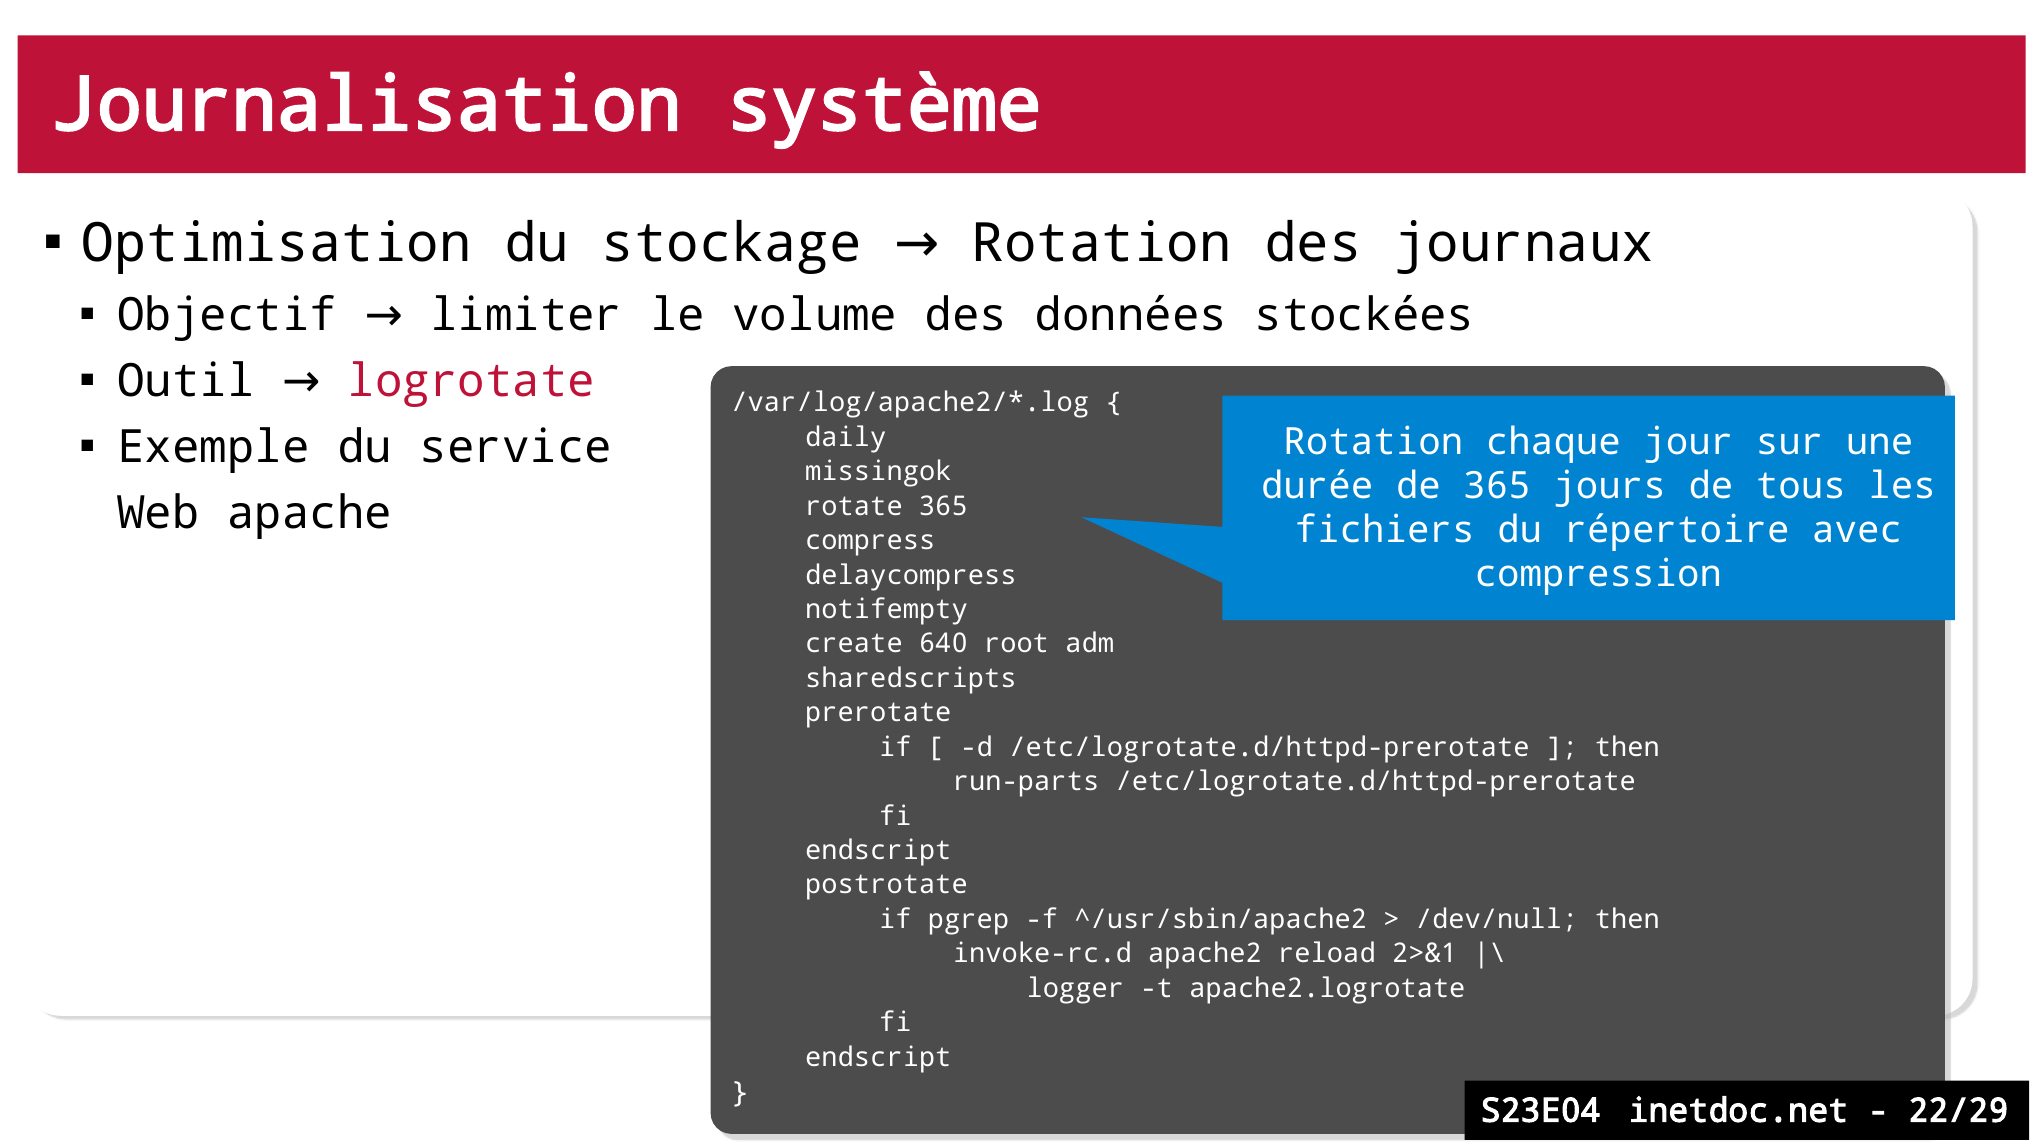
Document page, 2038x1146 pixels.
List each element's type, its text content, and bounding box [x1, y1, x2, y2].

text_box /var/log/apache2/*.log { daily missingok rotate 365 compress delaycompress notifempty create 640 root adm sharedscripts prerotate if [ -d /etc/logrotate.d/httpd-prerotate ]; then run-parts /etc/logrotate.d/httpd-prerotate fi endscript postrotate if pgrep -f ^/usr/sbin/apache2 > /dev/null; then invoke-rc.d apache2 reload 2>&1 |\ logger -t apache2.logrotate fi endscript } [710, 366, 1945, 1134]
text_box Journalisation système [17, 35, 2026, 174]
text_box S23E04 inetdoc.net - <numéro>/29 [1464, 1080, 2030, 1140]
text_box Rotation chaque jour sur une durée de 365 jours de tous les fichiers du répertoire avec compression [1081, 395, 1955, 621]
text_box Optimisation du stockage → Rotation des journaux Objectif → limiter le volume des données stockées Outil → logrotate Exemple du service Web apache [23, 188, 1973, 1016]
